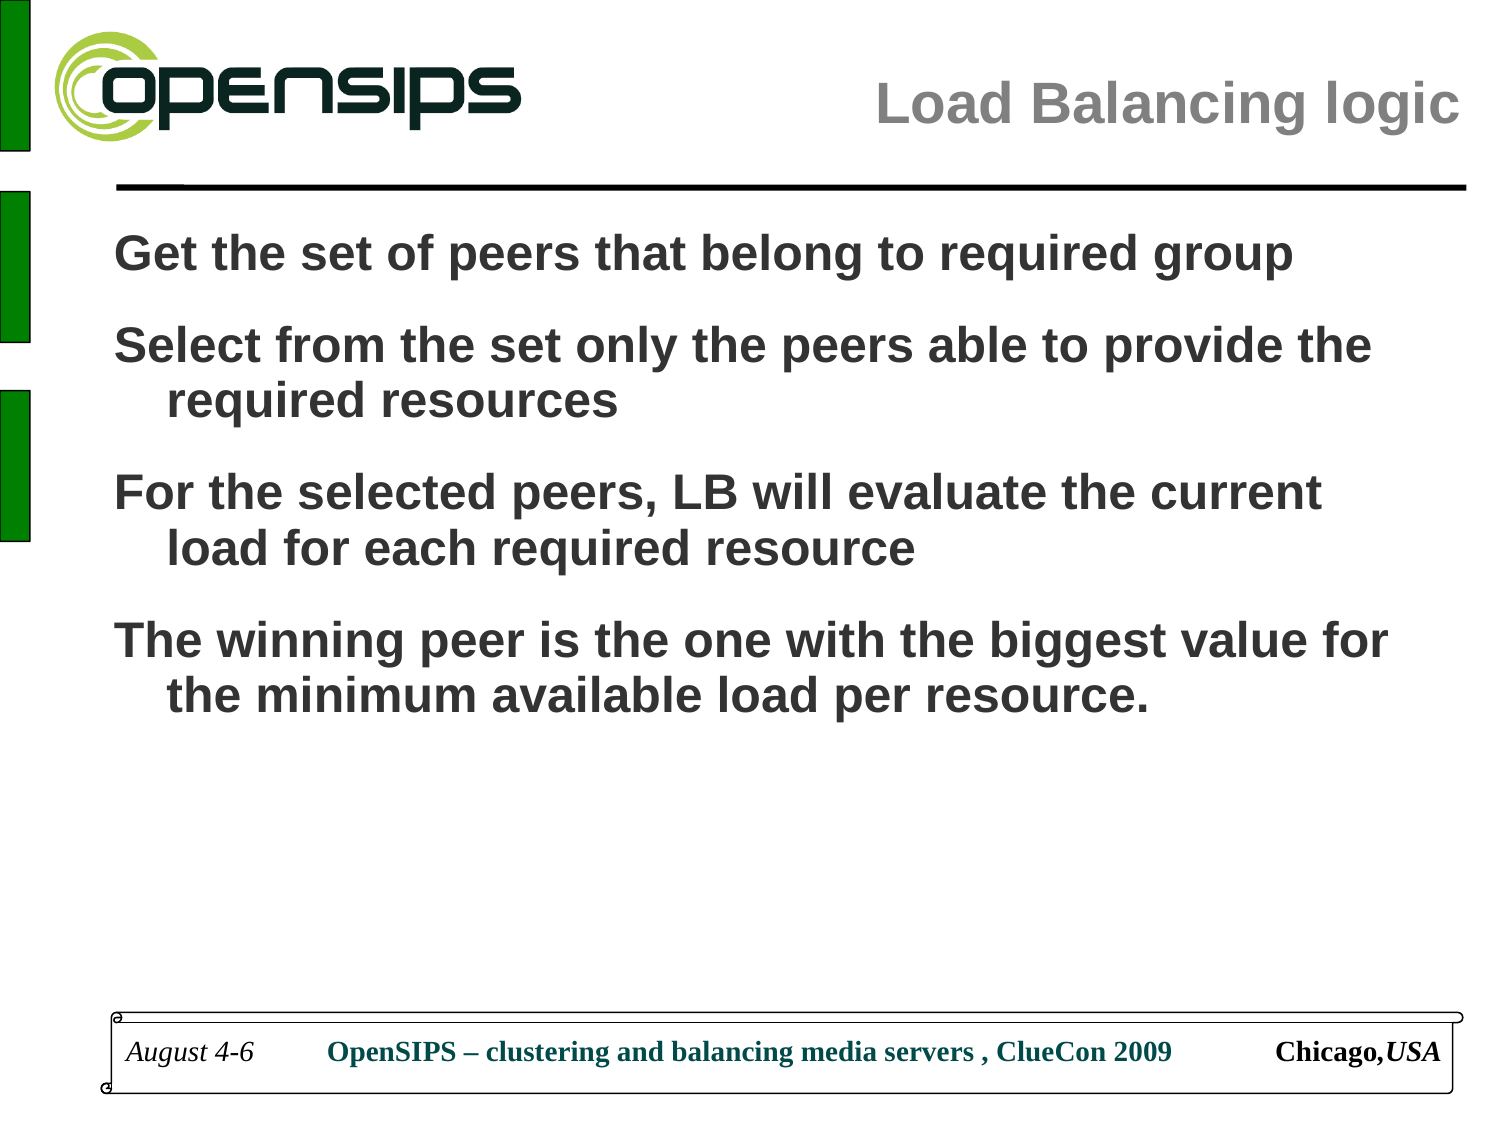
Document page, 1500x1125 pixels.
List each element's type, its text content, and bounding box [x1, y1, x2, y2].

list Get the set of peers that belong to required group Select from the set only the peers able to provide the required resources For the selected peers, LB will evaluate the current load for each required resource The winning peer is the one with the biggest value for the minimum available load per resource. [112, 224, 1424, 961]
picture [51, 27, 532, 148]
title Load Balancing logic [299, 44, 1462, 180]
